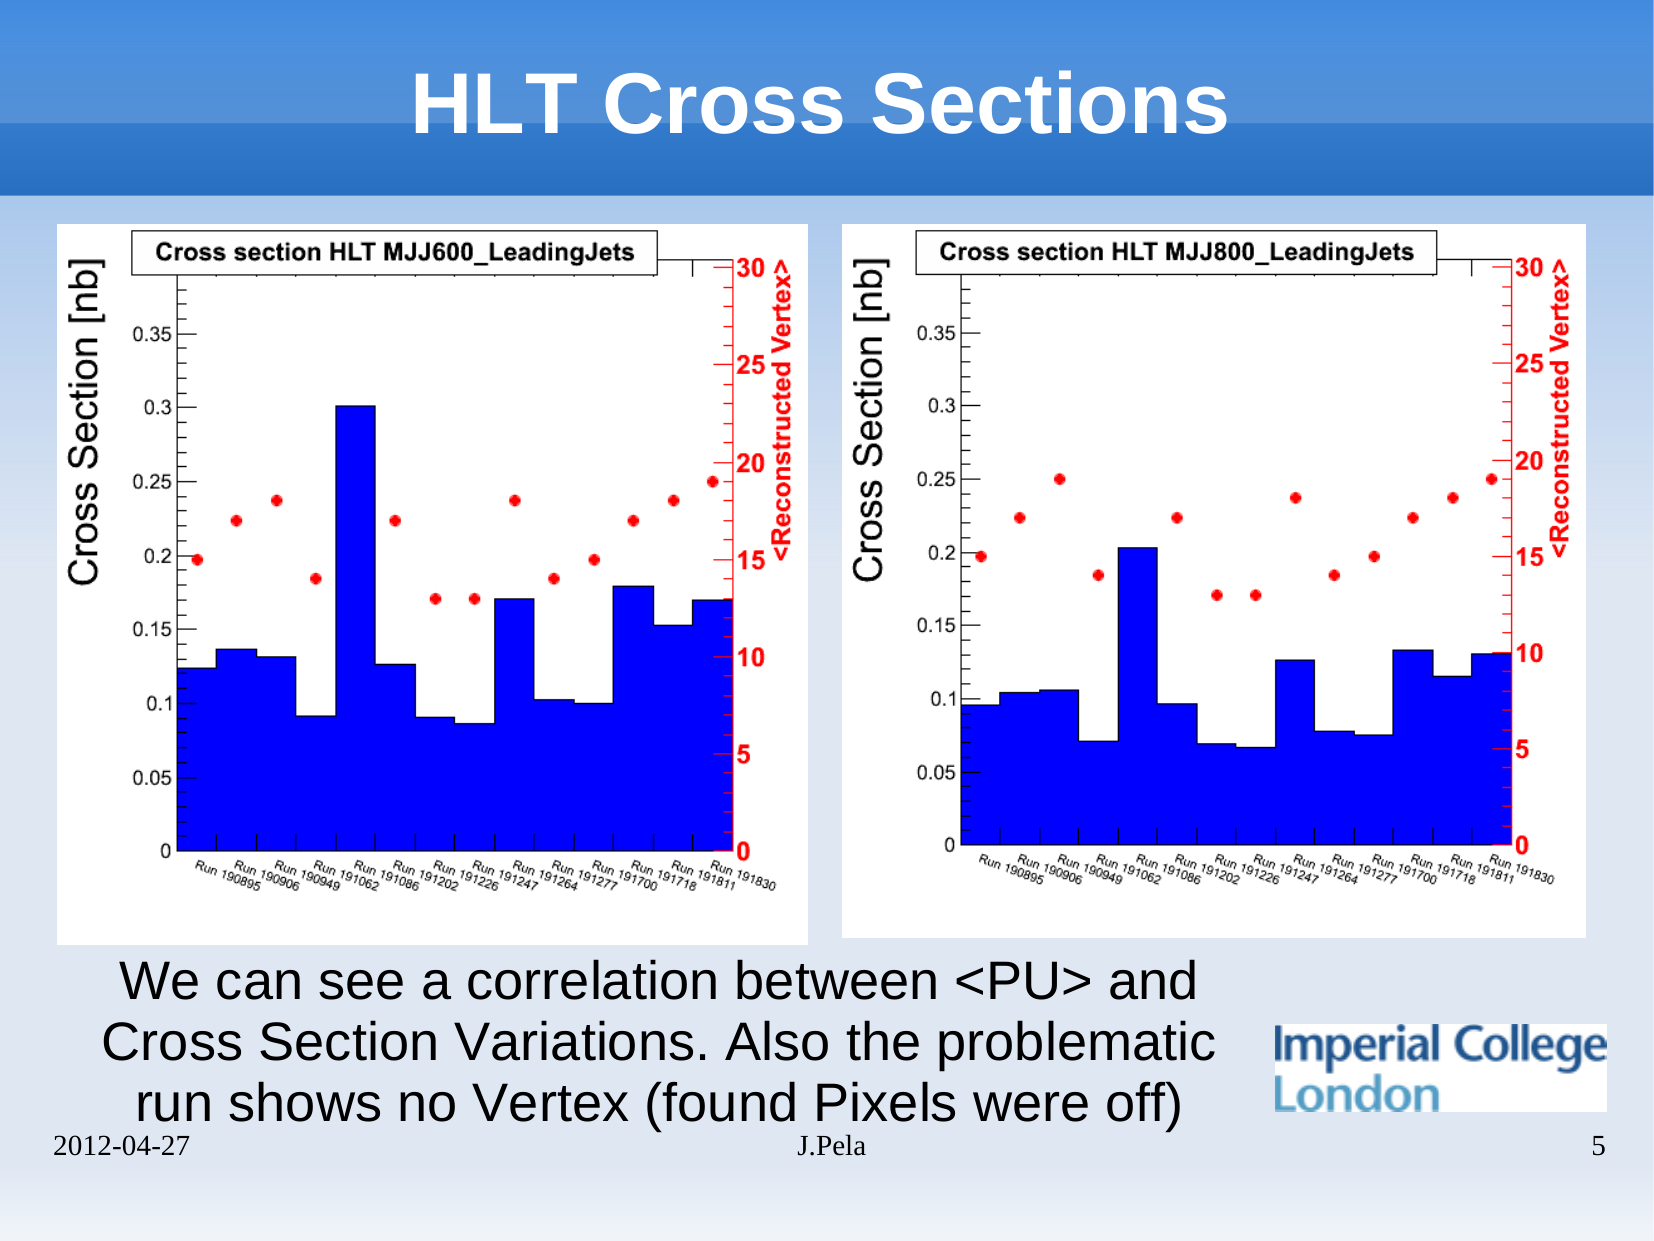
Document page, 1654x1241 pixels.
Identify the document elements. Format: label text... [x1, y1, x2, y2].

title HLT Cross Sections [76, 0, 1565, 208]
subtitle We can see a correlation between <PU> and Cross Section Variations. Also the problematic run shows no Vertex (found Pixels were off) [82, 950, 1238, 1133]
picture [0, 0, 1654, 1241]
